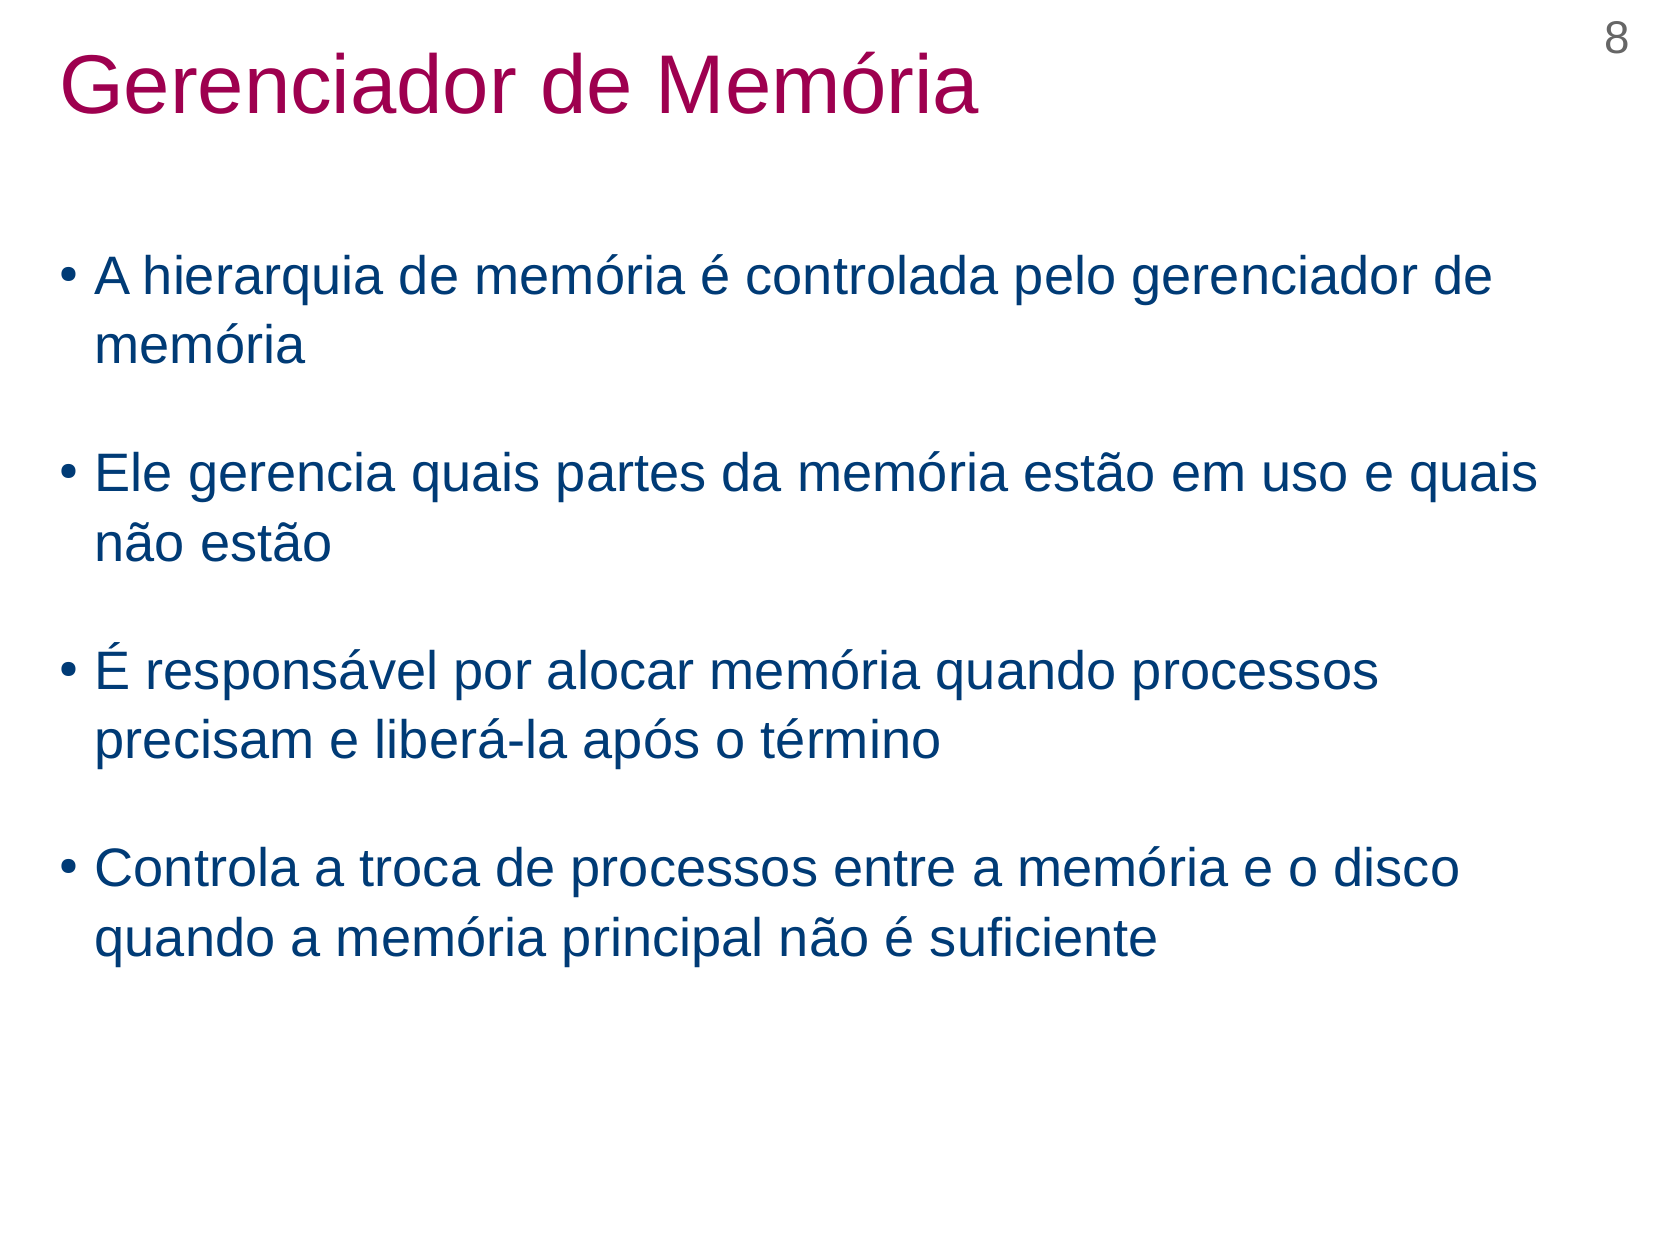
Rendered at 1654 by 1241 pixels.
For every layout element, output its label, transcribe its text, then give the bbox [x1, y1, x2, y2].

title Gerenciador de Memória [59, 29, 1595, 148]
list A hierarquia de memória é controlada pelo gerenciador de memória Ele gerencia quais partes da memória estão em uso e quais não estão É responsável por alocar memória quando processos precisam e liberá-la após o término Controla a troca de processos entre a memória e o disco quando a memória principal não é suficiente [59, 236, 1595, 1211]
